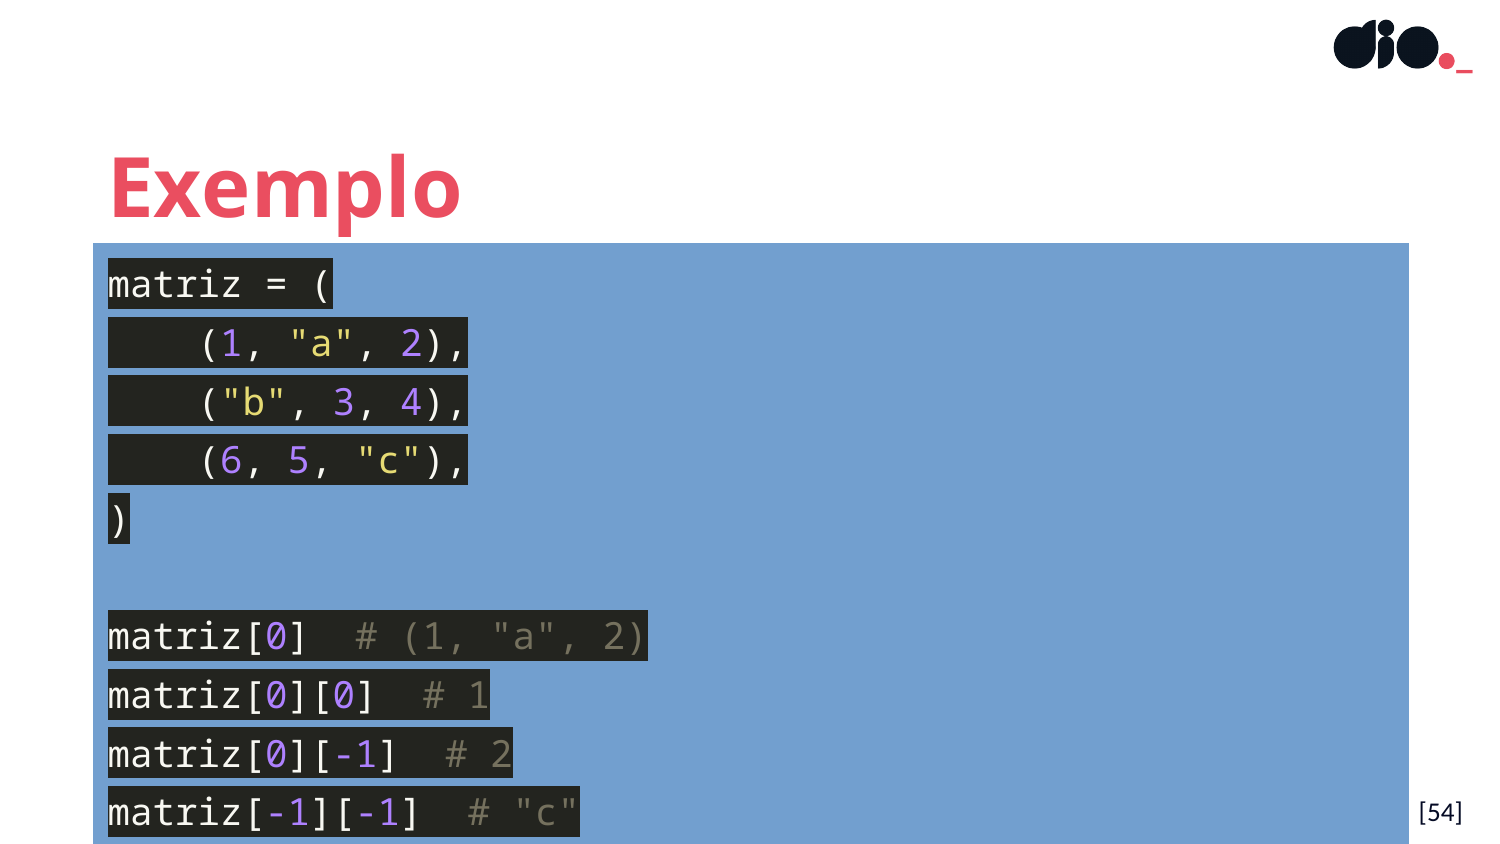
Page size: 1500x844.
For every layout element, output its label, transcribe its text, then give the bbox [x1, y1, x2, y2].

text_box Exemplo [92, 104, 1408, 243]
table_header matriz = ( (1, "a", 2), ("b", 3, 4), (6, 5, "c"), ) matriz[0] # (1, "a", 2) matriz[0][0] # 1 matriz[0][-1] # 2 matriz[-1][-1] # "c" [93, 243, 1409, 844]
text_box [] [1409, 779, 1494, 844]
